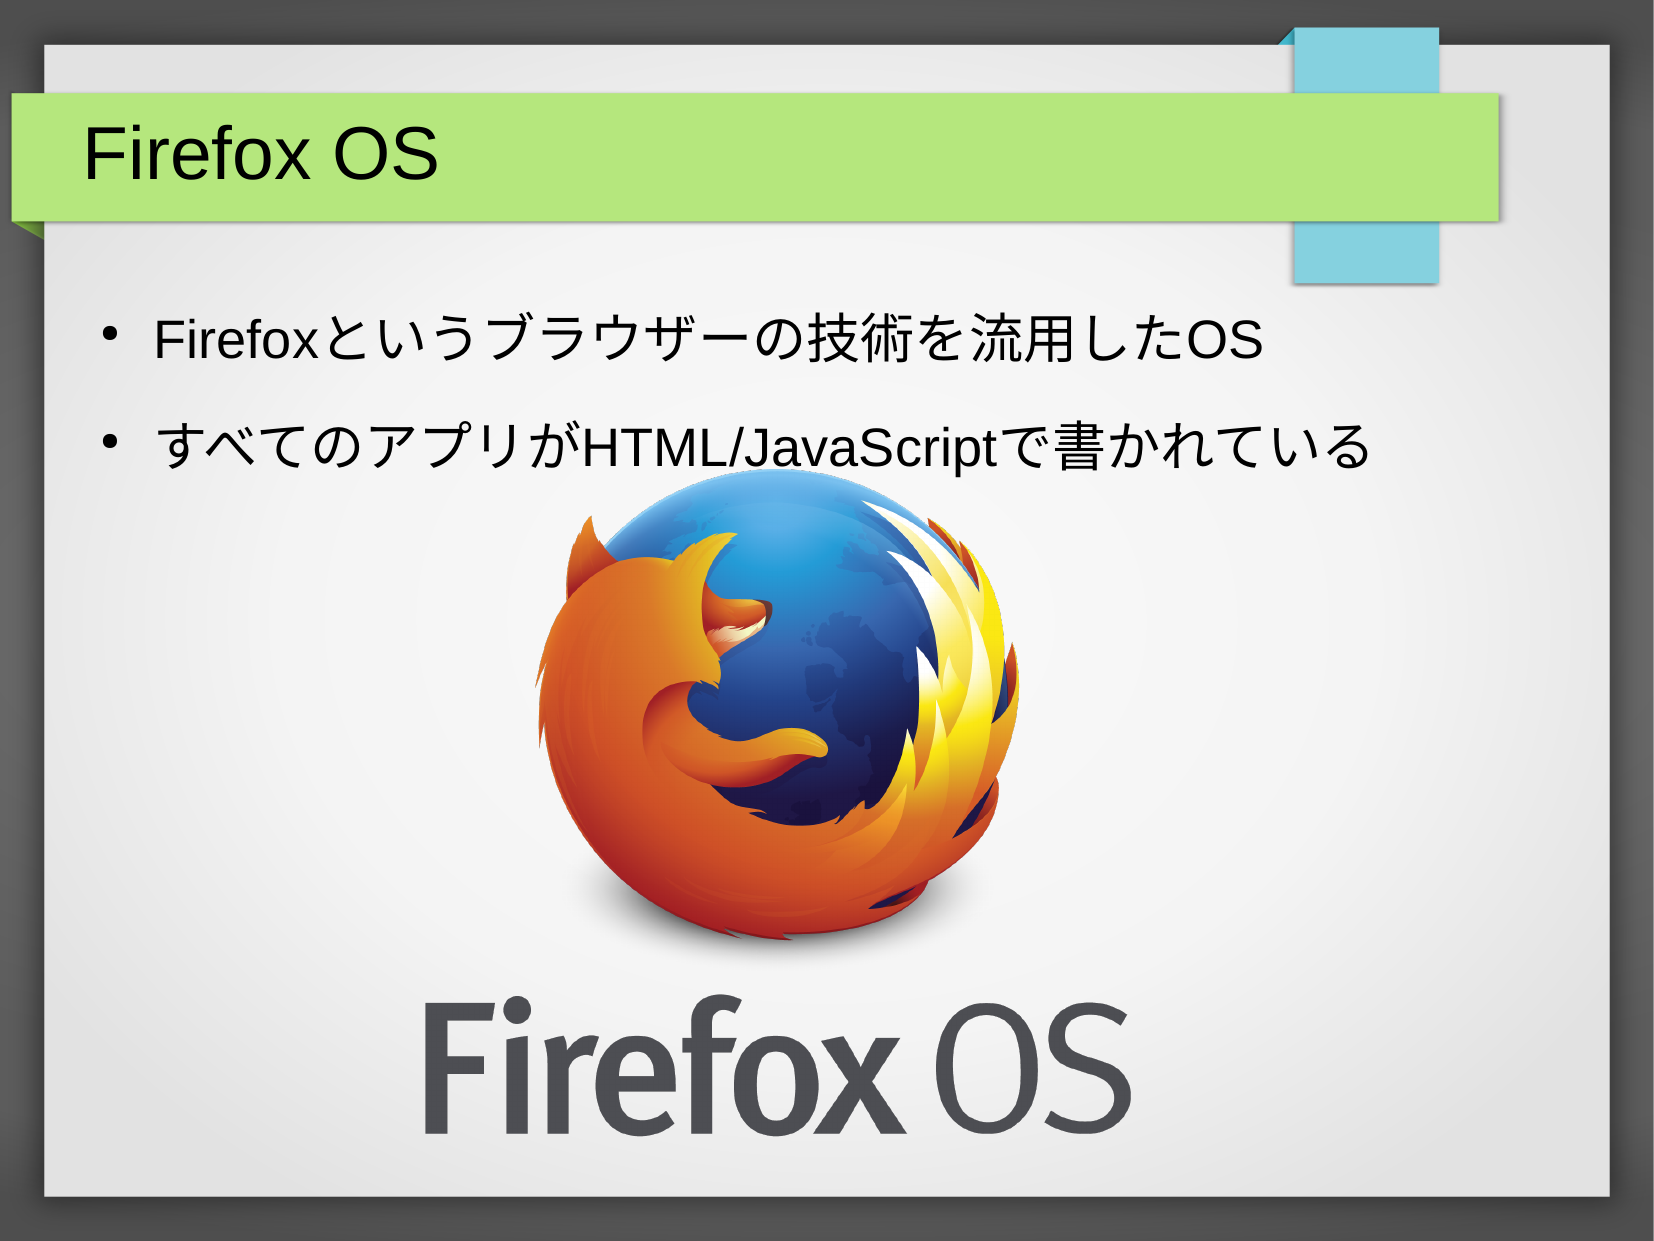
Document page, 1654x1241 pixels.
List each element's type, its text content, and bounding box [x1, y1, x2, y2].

list Firefoxというブラウザーの技術を流用したOS すべてのアプリがHTML/JavaScriptで書かれている [82, 295, 1571, 1015]
picture [0, 0, 1654, 1241]
title Firefox OS [82, 94, 1264, 213]
